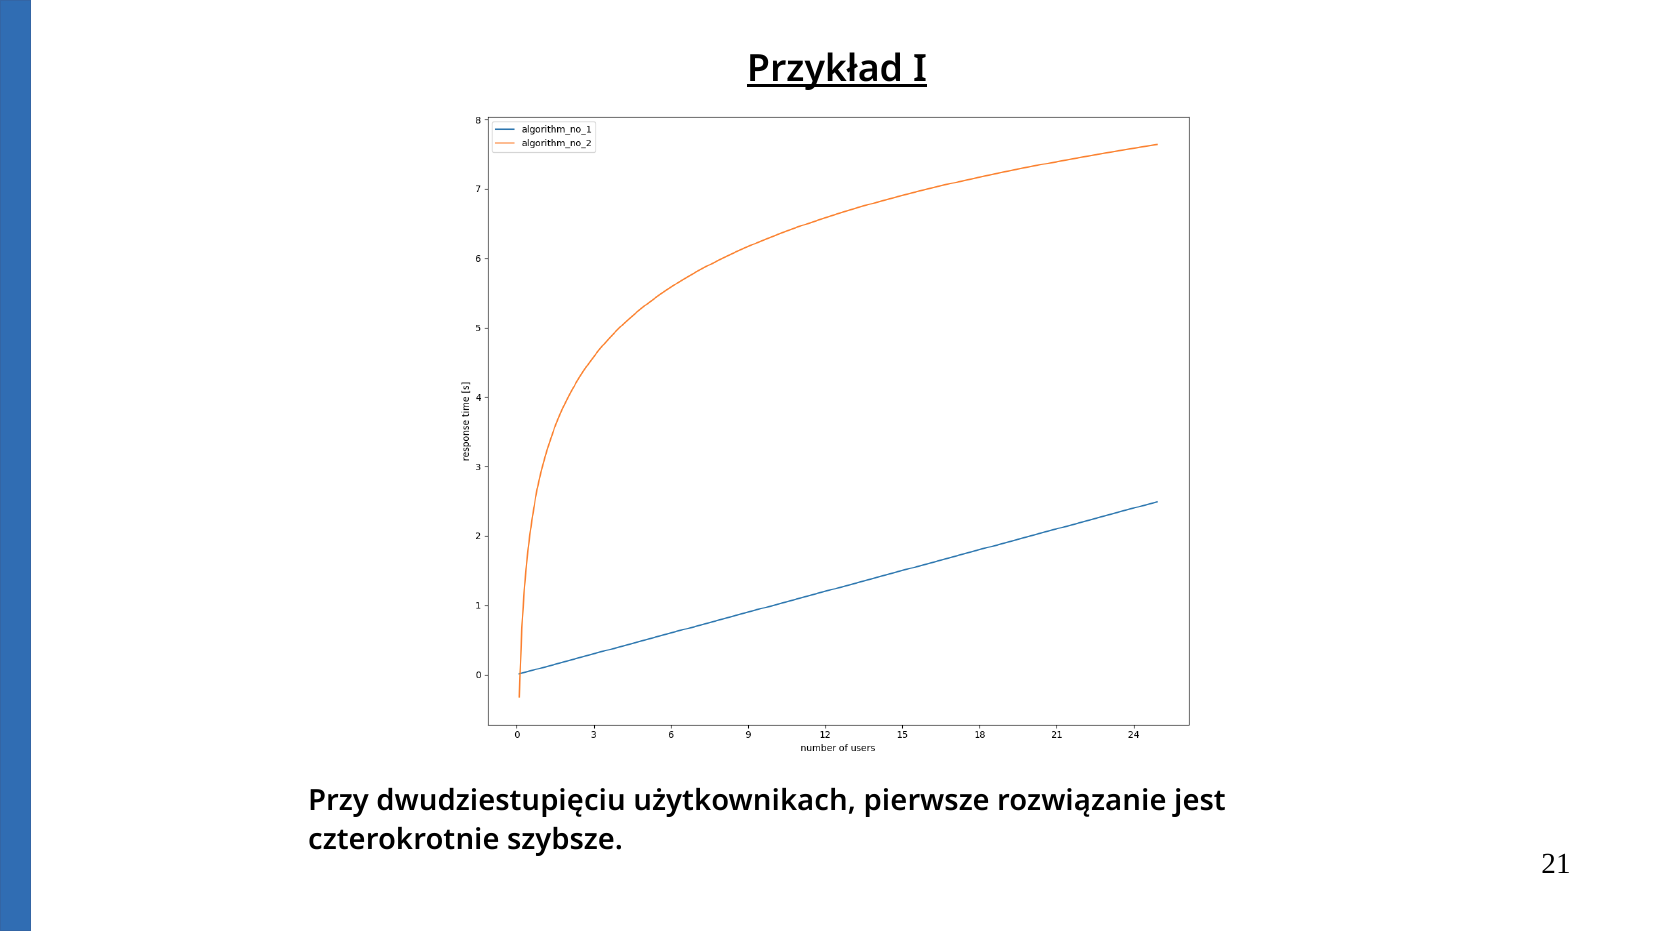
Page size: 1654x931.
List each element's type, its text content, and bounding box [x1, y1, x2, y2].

text_box Przy dwudziestupięciu użytkownikach, pierwsze rozwiązanie jest czterokrotnie szybsze. [293, 771, 1443, 860]
text_box [0, 0, 31, 931]
text_box Przykład I [732, 34, 922, 97]
picture [374, 22, 1279, 771]
